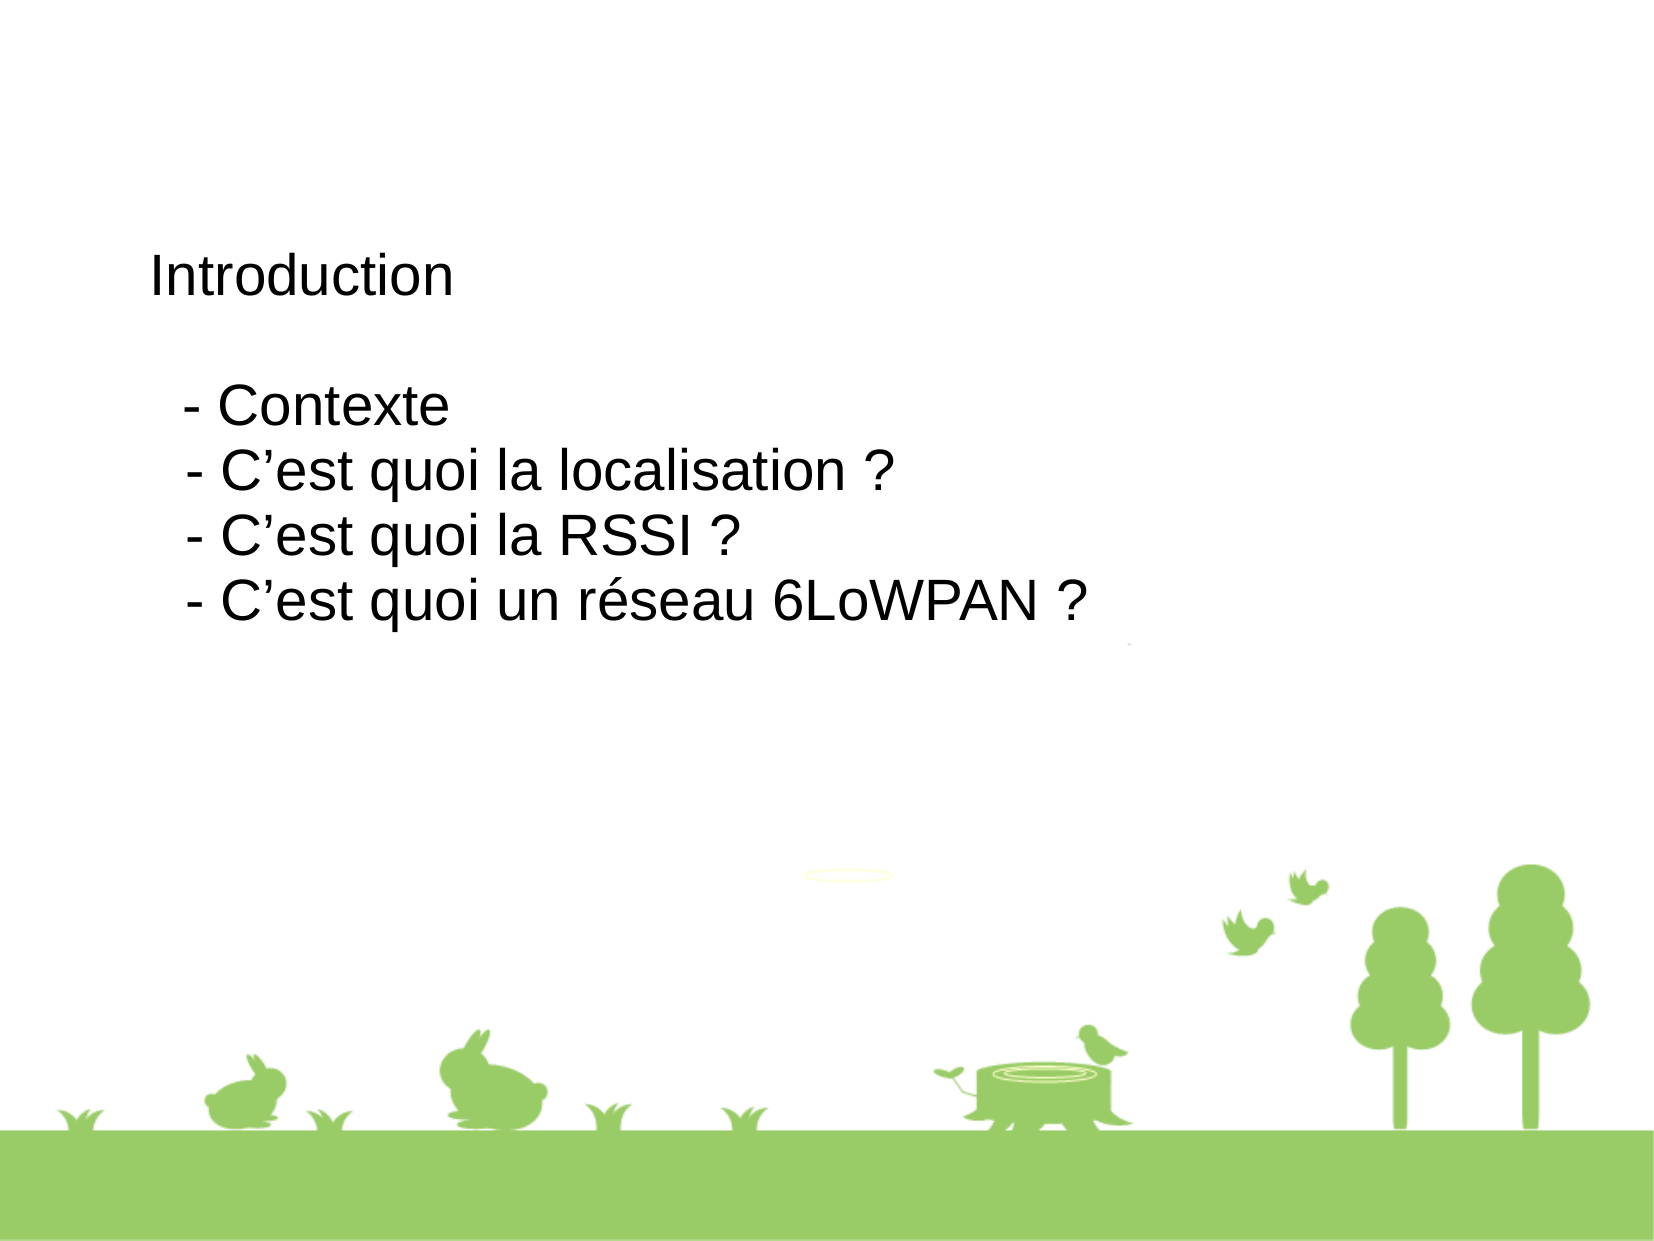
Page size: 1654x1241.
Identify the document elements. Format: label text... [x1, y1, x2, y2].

picture [0, 0, 1654, 1241]
text_box Introduction - Contexte - C’est quoi la localisation ? - C’est quoi la RSSI ? - C’est quoi un réseau 6LoWPAN ? [135, 105, 1546, 976]
